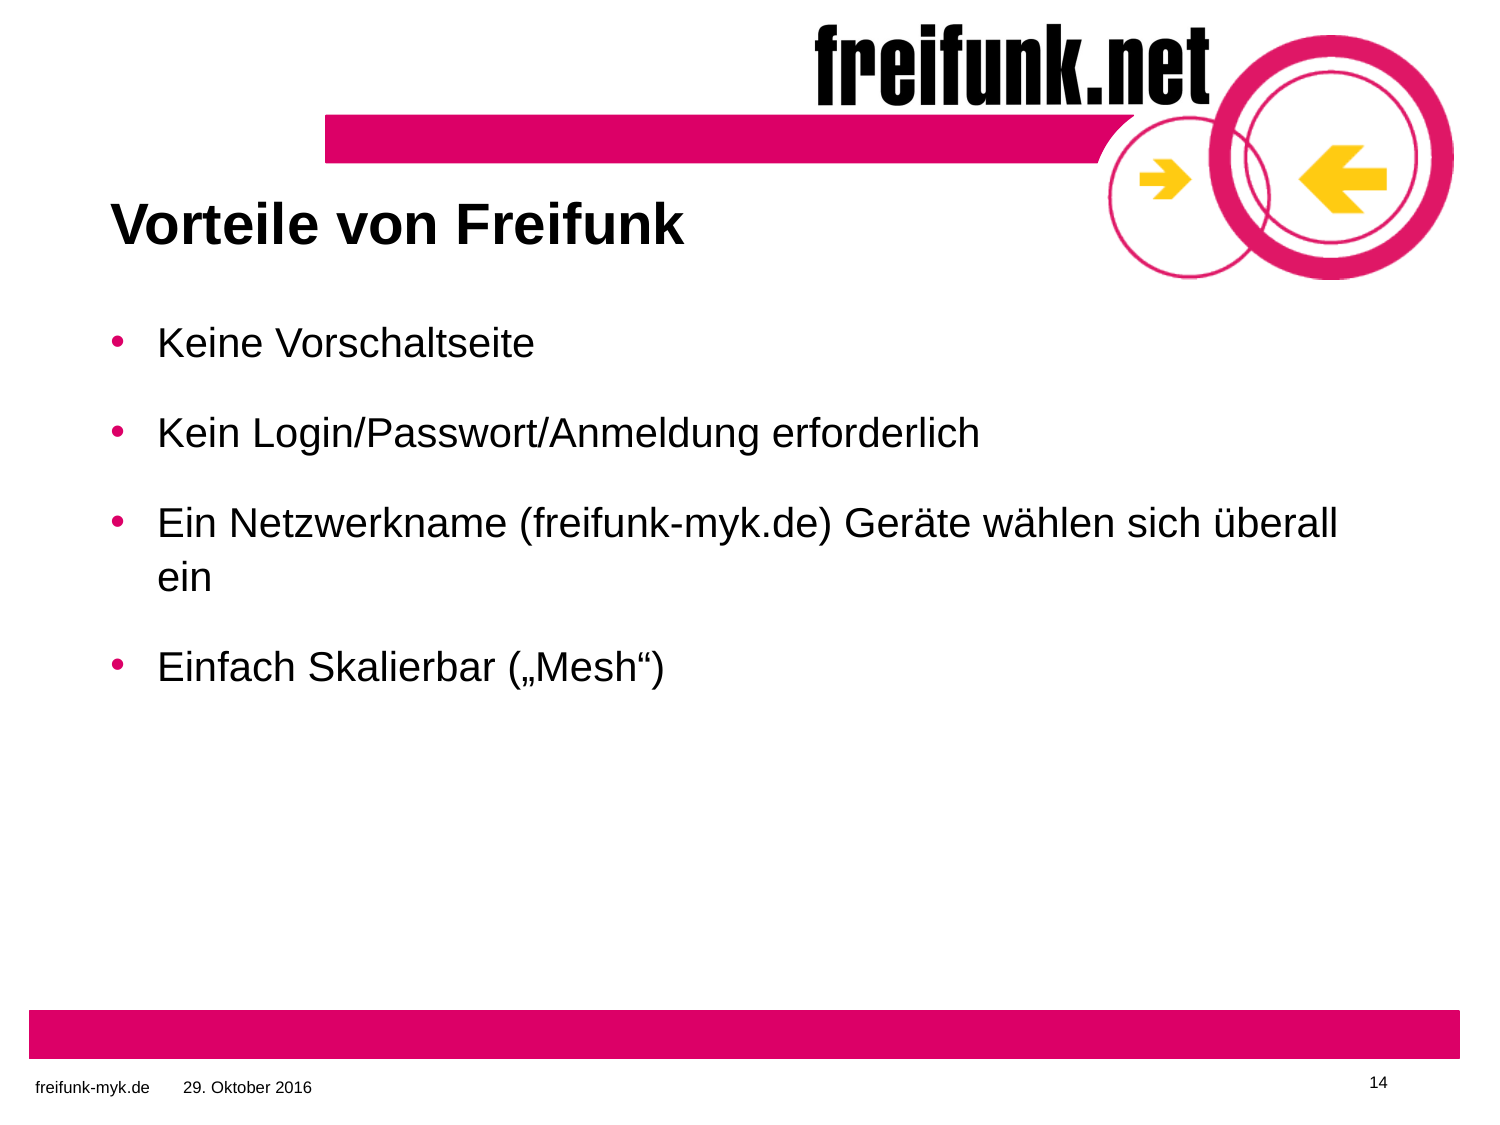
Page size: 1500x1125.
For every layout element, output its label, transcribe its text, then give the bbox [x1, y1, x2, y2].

list Keine Vorschaltseite Kein Login/Passwort/Anmeldung erforderlich Ein Netzwerkname (freifunk-myk.de) Geräte wählen sich überall ein Einfach Skalierbar („Mesh“) [110, 312, 1392, 1000]
picture [816, 24, 1454, 280]
title Vorteile von Freifunk [110, 160, 1093, 282]
